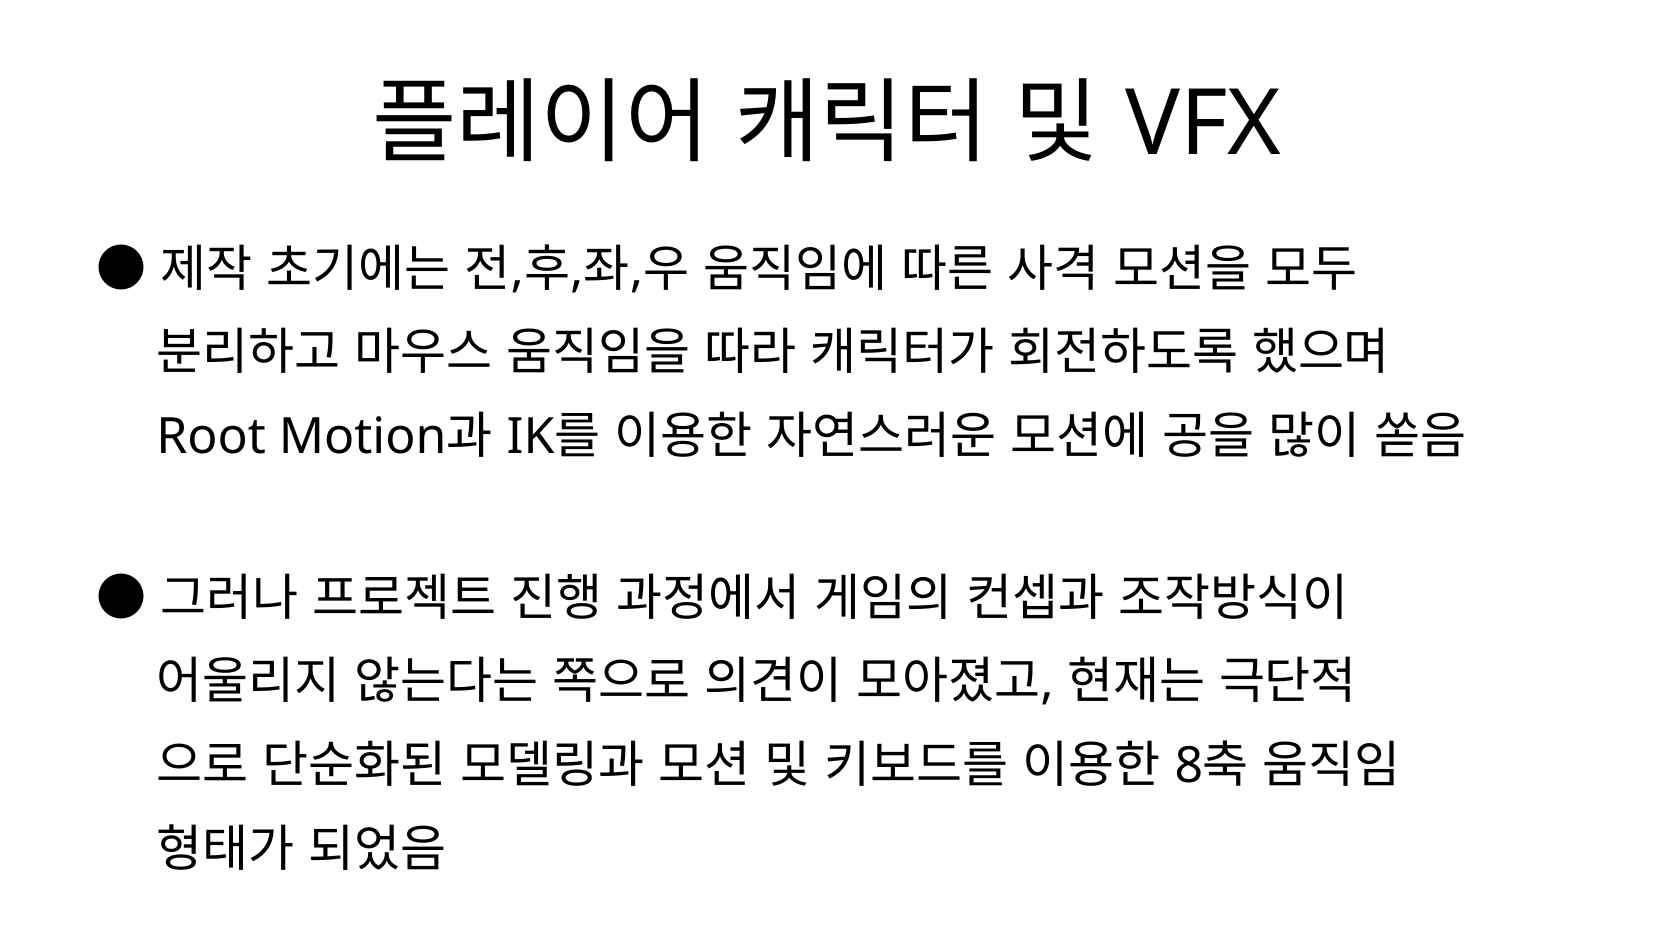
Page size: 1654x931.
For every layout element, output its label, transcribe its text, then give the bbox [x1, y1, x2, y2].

title 플레이어 캐릭터 및 VFX [82, 37, 1571, 193]
subtitle ● 제작 초기에는 전,후,좌,우 움직임에 따른 사격 모션을 모두 분리하고 마우스 움직임을 따라 캐릭터가 회전하도록 했으며 Root Motion과 IK를 이용한 자연스러운 모션에 공을 많이 쏟음 ● 그러나 프로젝트 진행 과정에서 게임의 컨셉과 조작방식이 어울리지 않는다는 쪽으로 의견이 모아졌고, 현재는 극단적 으로 단순화된 모델링과 모션 및 키보드를 이용한 8축 움직임 형태가 되었음 [82, 217, 1571, 830]
